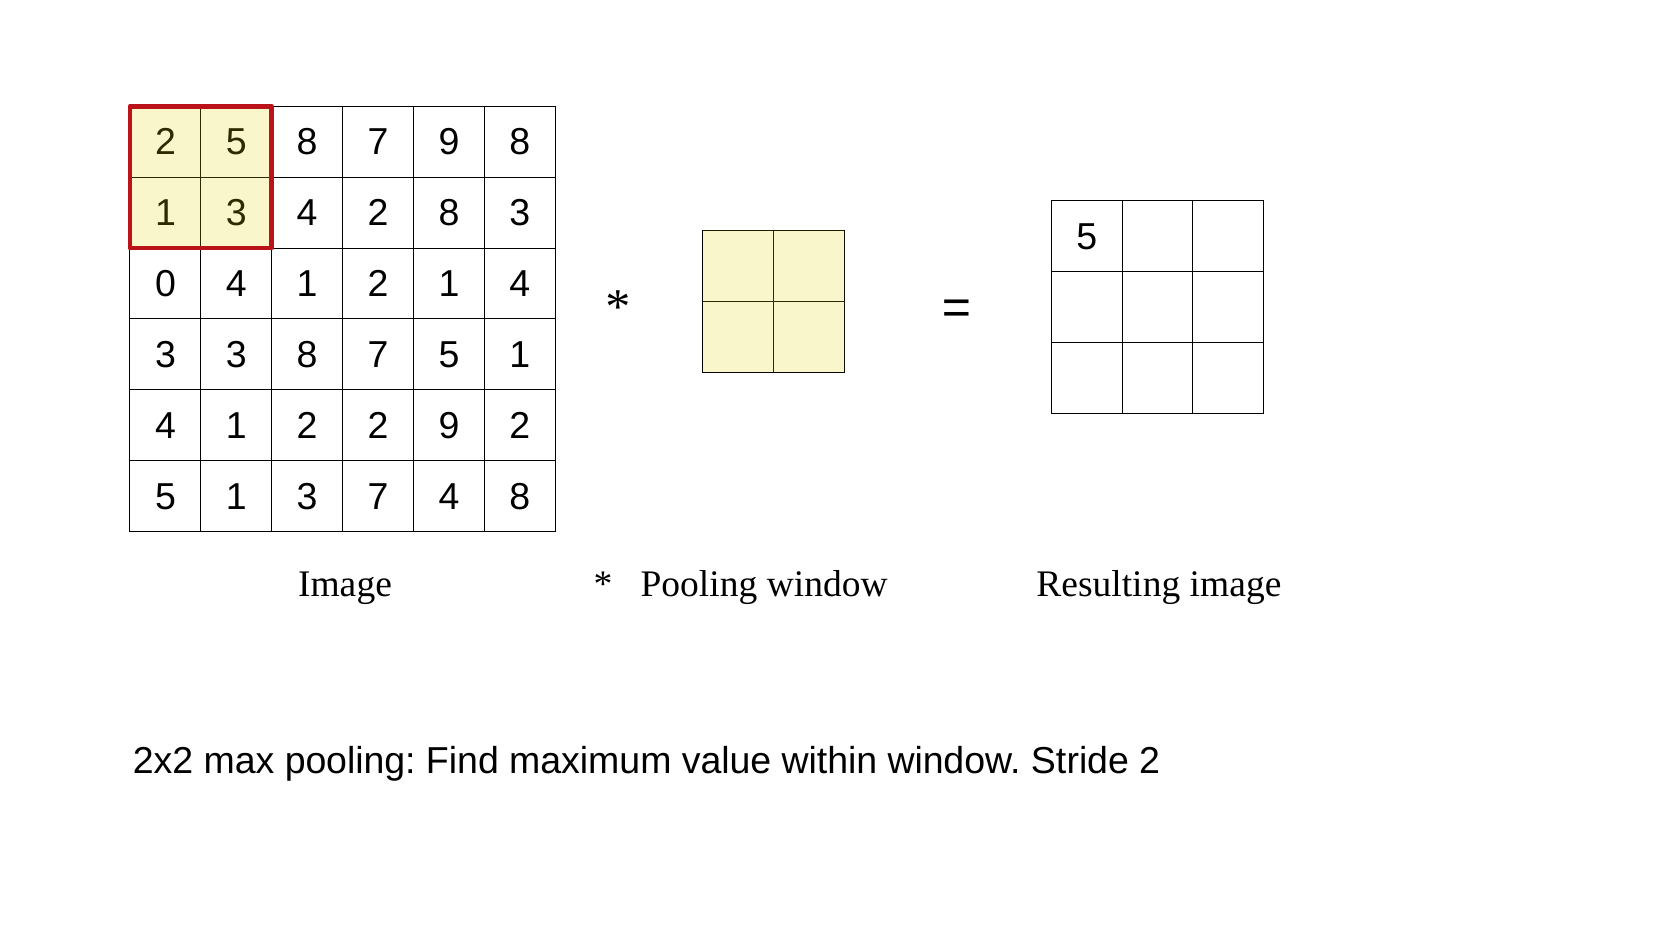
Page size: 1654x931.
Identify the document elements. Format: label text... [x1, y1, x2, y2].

text_box 1 [413, 248, 484, 319]
text_box 2 [342, 389, 413, 460]
text_box = [927, 271, 975, 343]
text_box 1 [484, 319, 556, 389]
text_box 8 [484, 106, 556, 177]
text_box 1 [271, 248, 342, 318]
text_box * [590, 271, 638, 342]
text_box 9 [413, 106, 484, 177]
text_box 7 [342, 106, 413, 177]
text_box 3 [271, 460, 342, 532]
text_box 4 [413, 460, 484, 532]
text_box 9 [413, 389, 484, 460]
text_box 8 [272, 106, 342, 177]
text_box 3 [484, 177, 556, 248]
text_box 2 [484, 389, 556, 460]
text_box 1 [200, 460, 271, 532]
text_box 4 [272, 177, 342, 248]
text_box [1051, 200, 1264, 414]
text_box 8 [413, 177, 484, 248]
text_box 5 [1051, 200, 1122, 271]
text_box 4 [200, 249, 271, 318]
text_box 4 [129, 389, 200, 460]
text_box [129, 106, 272, 249]
text_box 3 [200, 318, 271, 389]
text_box 2 [342, 248, 413, 319]
text_box 0 [129, 249, 200, 318]
text_box [702, 230, 845, 373]
text_box 2 [271, 389, 342, 460]
text_box 8 [484, 460, 556, 532]
text_box 5 [413, 319, 484, 389]
text_box Image * Pooling window Resulting image [283, 555, 1347, 612]
text_box 3 [129, 318, 200, 389]
text_box 2x2 max pooling: Find maximum value within window. Stride 2 [118, 732, 1276, 790]
text_box 8 [271, 318, 342, 389]
text_box 1 [200, 389, 271, 460]
text_box 7 [342, 319, 413, 389]
text_box 5 [129, 460, 200, 532]
text_box 4 [484, 248, 556, 319]
text_box 2 [342, 177, 413, 248]
text_box 7 [342, 460, 413, 532]
